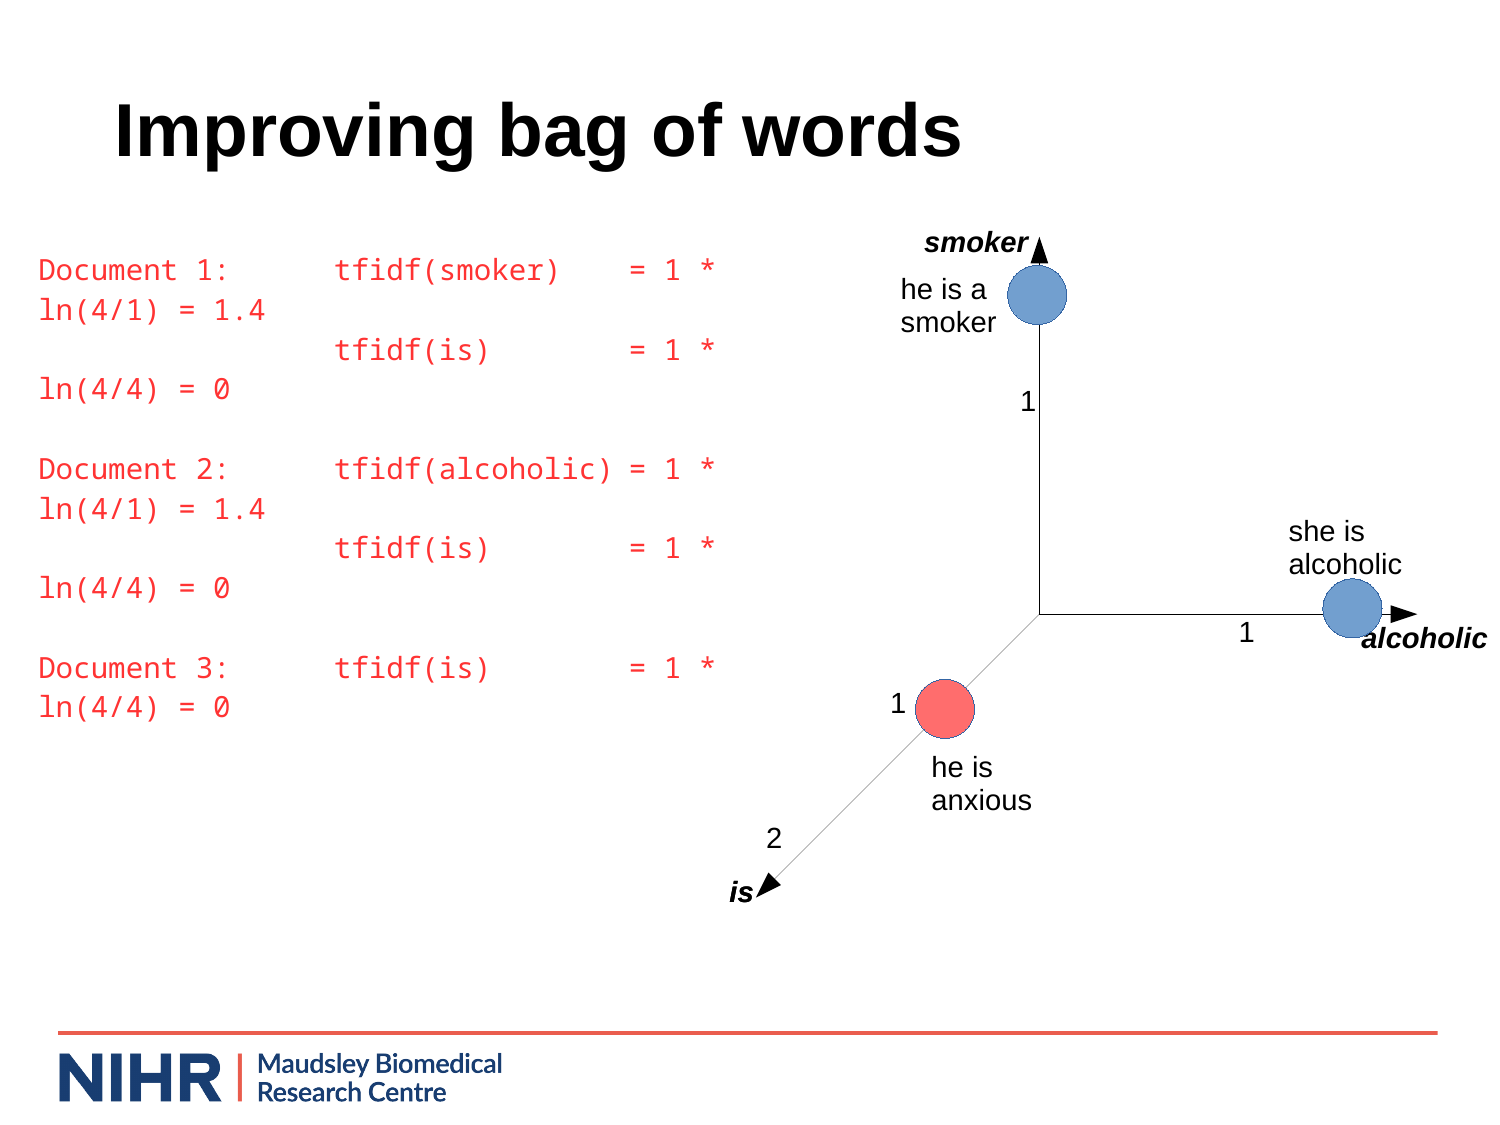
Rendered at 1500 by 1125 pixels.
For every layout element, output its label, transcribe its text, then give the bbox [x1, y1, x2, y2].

text_box she is alcoholic [1273, 507, 1418, 589]
text_box he is anxious [916, 744, 1048, 825]
text_box [1322, 589, 1383, 638]
text_box 1 [875, 679, 922, 727]
text_box Improving bag of words [100, 84, 1105, 180]
text_box [921, 679, 975, 739]
text_box Document 1: tfidf(smoker) = 1 * ln(4/1) = 1.4 tfidf(is) = 1 * ln(4/4) = 0 Document 2: tfidf(alcoholic) = 1 * ln(4/1) = 1.4 tfidf(is) = 1 * ln(4/4) = 0 Document 3: tfidf(is) = 1 * ln(4/4) = 0 [23, 242, 798, 661]
text_box alcoholic [1346, 614, 1500, 662]
text_box smoker [909, 218, 1044, 267]
text_box 1 [1223, 608, 1270, 656]
text_box 2 [751, 814, 798, 863]
text_box 1 [1005, 377, 1052, 426]
text_box [1012, 265, 1067, 325]
text_box is [714, 868, 769, 916]
picture [29, 1018, 531, 1125]
text_box he is a smoker [885, 265, 1012, 346]
